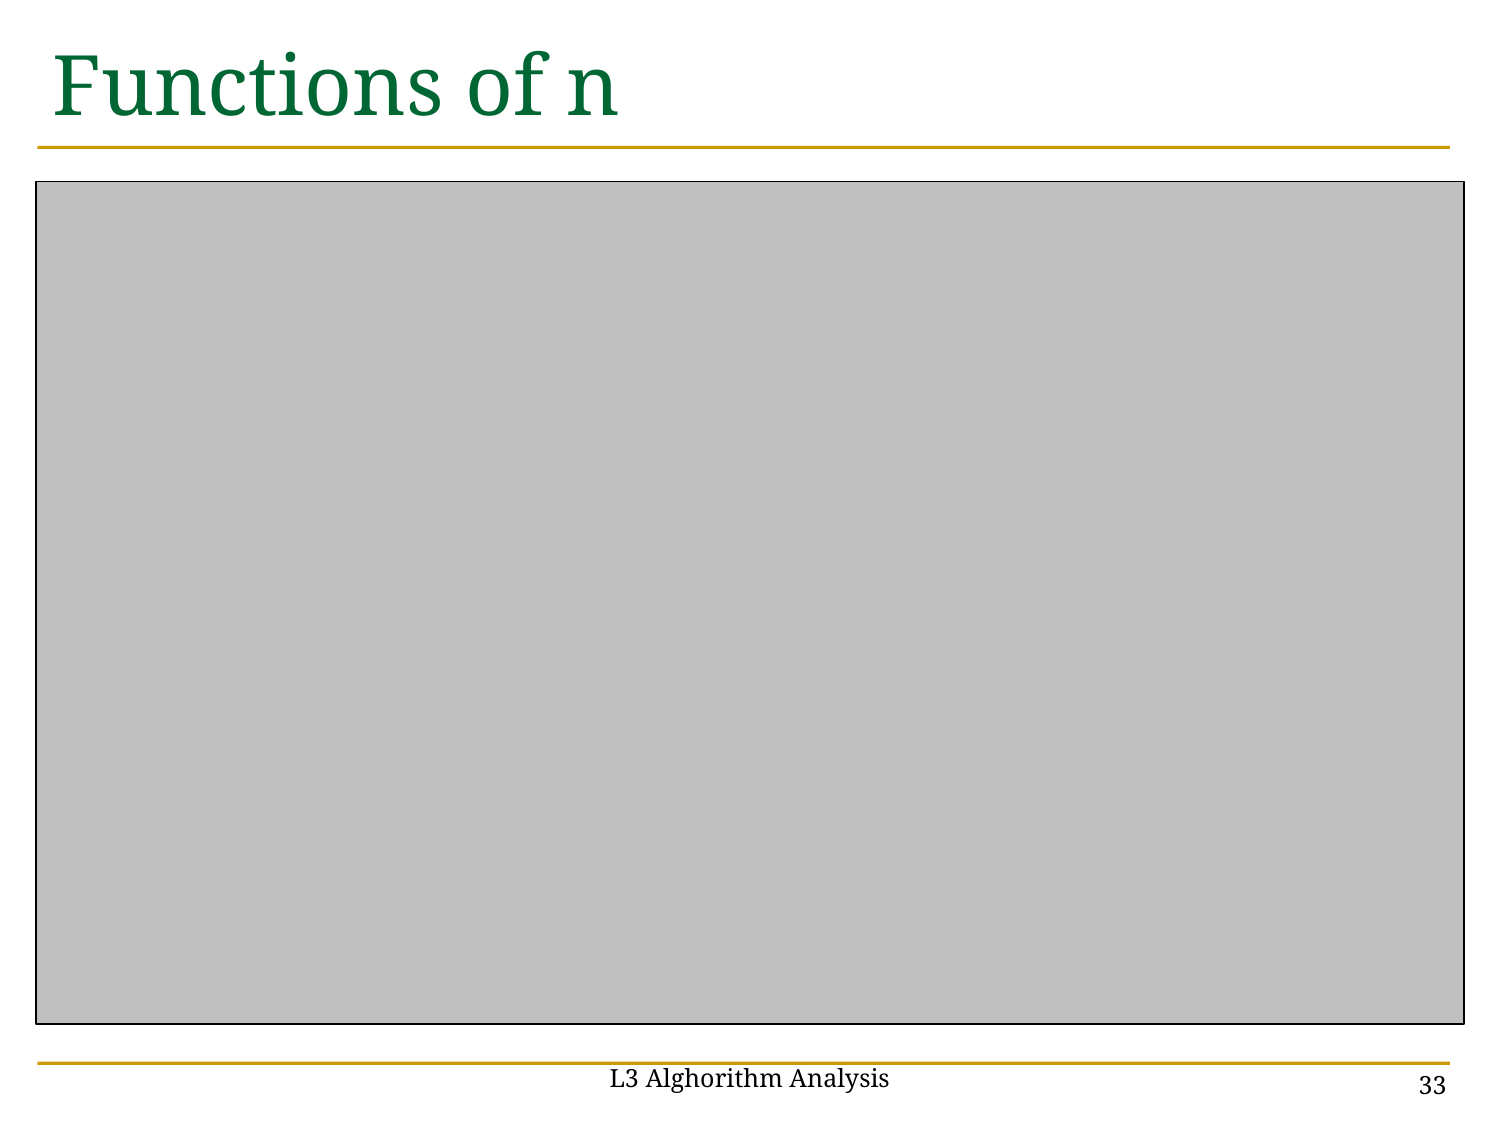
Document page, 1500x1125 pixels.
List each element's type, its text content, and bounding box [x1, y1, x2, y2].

footer L3 Alghorithm Analysis [512, 1025, 988, 1100]
text_box [36, 181, 1464, 1024]
slide_number <number> [1111, 1036, 1462, 1112]
title Functions of n [37, 24, 1450, 181]
